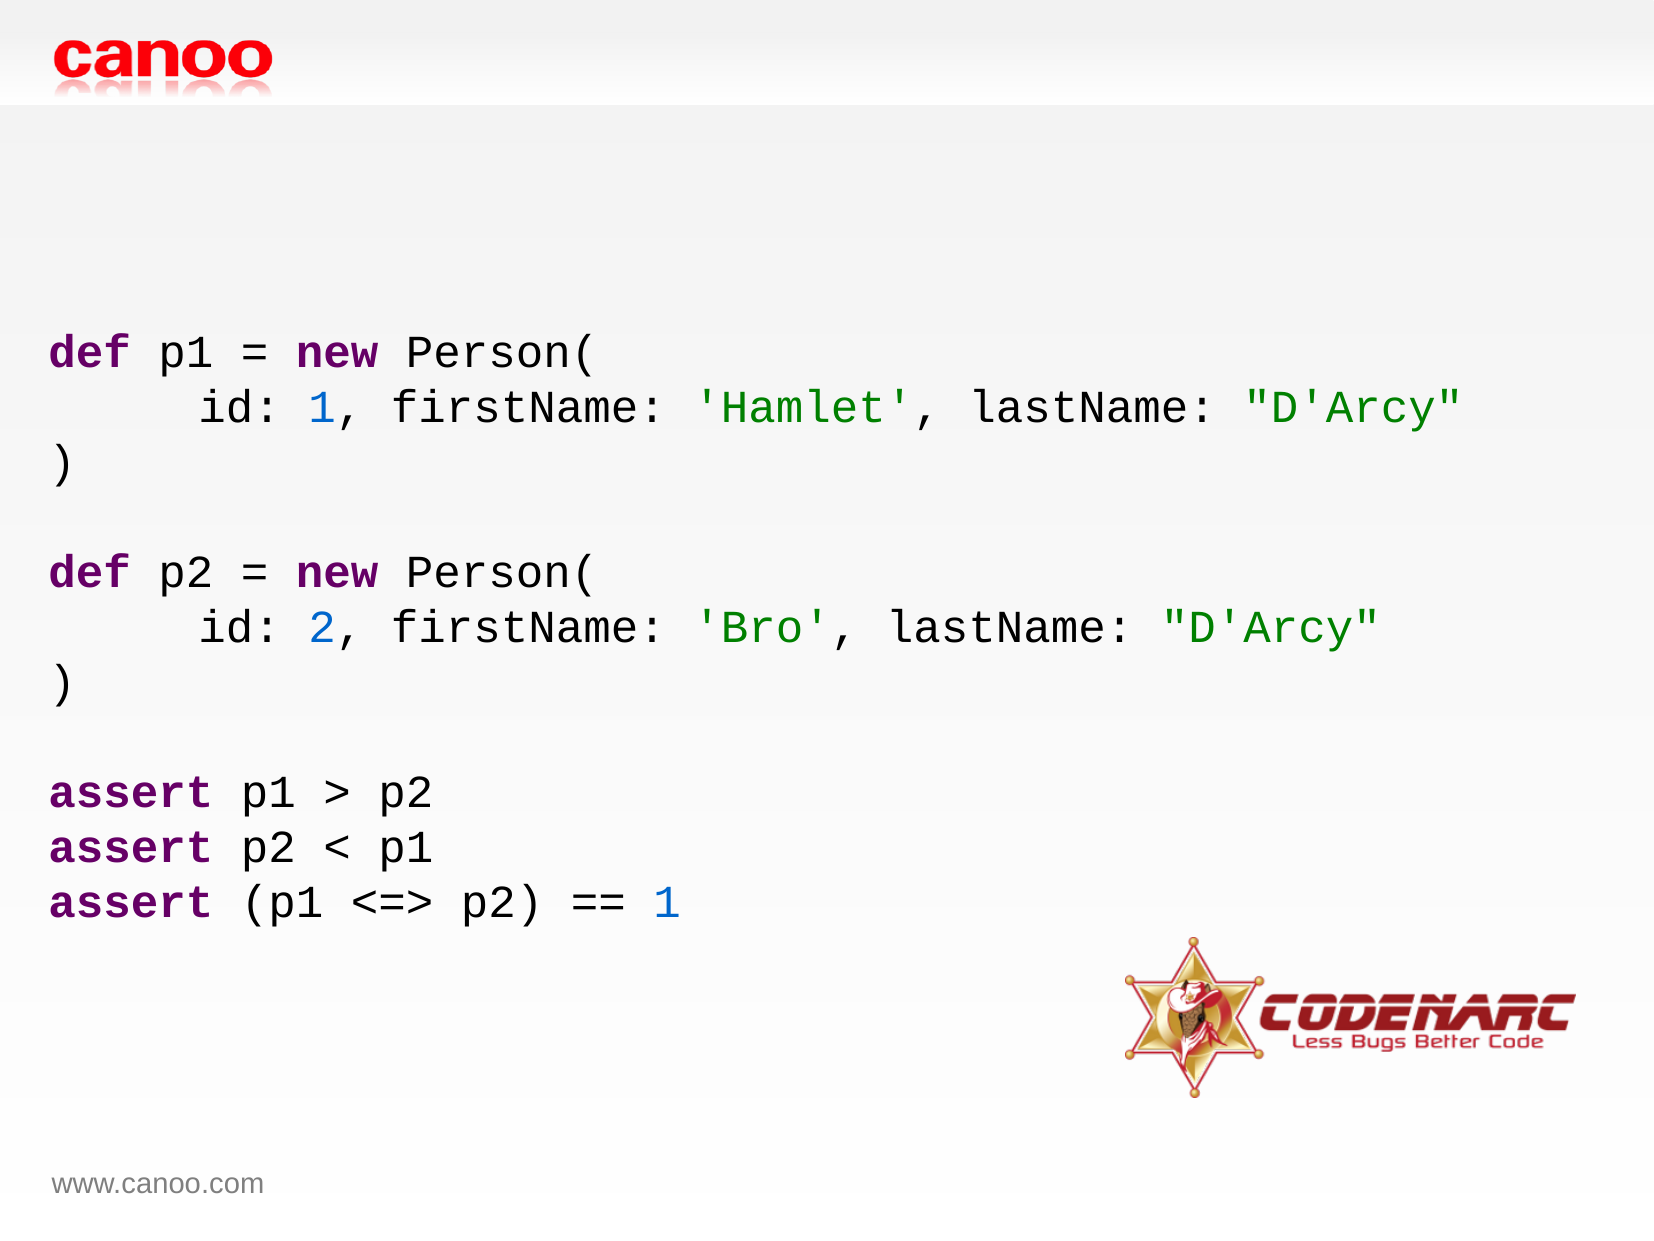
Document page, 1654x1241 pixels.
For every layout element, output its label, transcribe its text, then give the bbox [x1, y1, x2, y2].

picture [51, 37, 273, 119]
text_box def p1 = new Person( id: 1, firstName: 'Hamlet', lastName: "D'Arcy" ) def p2 = new Person( id: 2, firstName: 'Bro', lastName: "D'Arcy" ) assert p1 > p2 assert p2 < p1 assert (p1 <=> p2) == 1 [48, 146, 1654, 1102]
picture [1125, 937, 1576, 1099]
